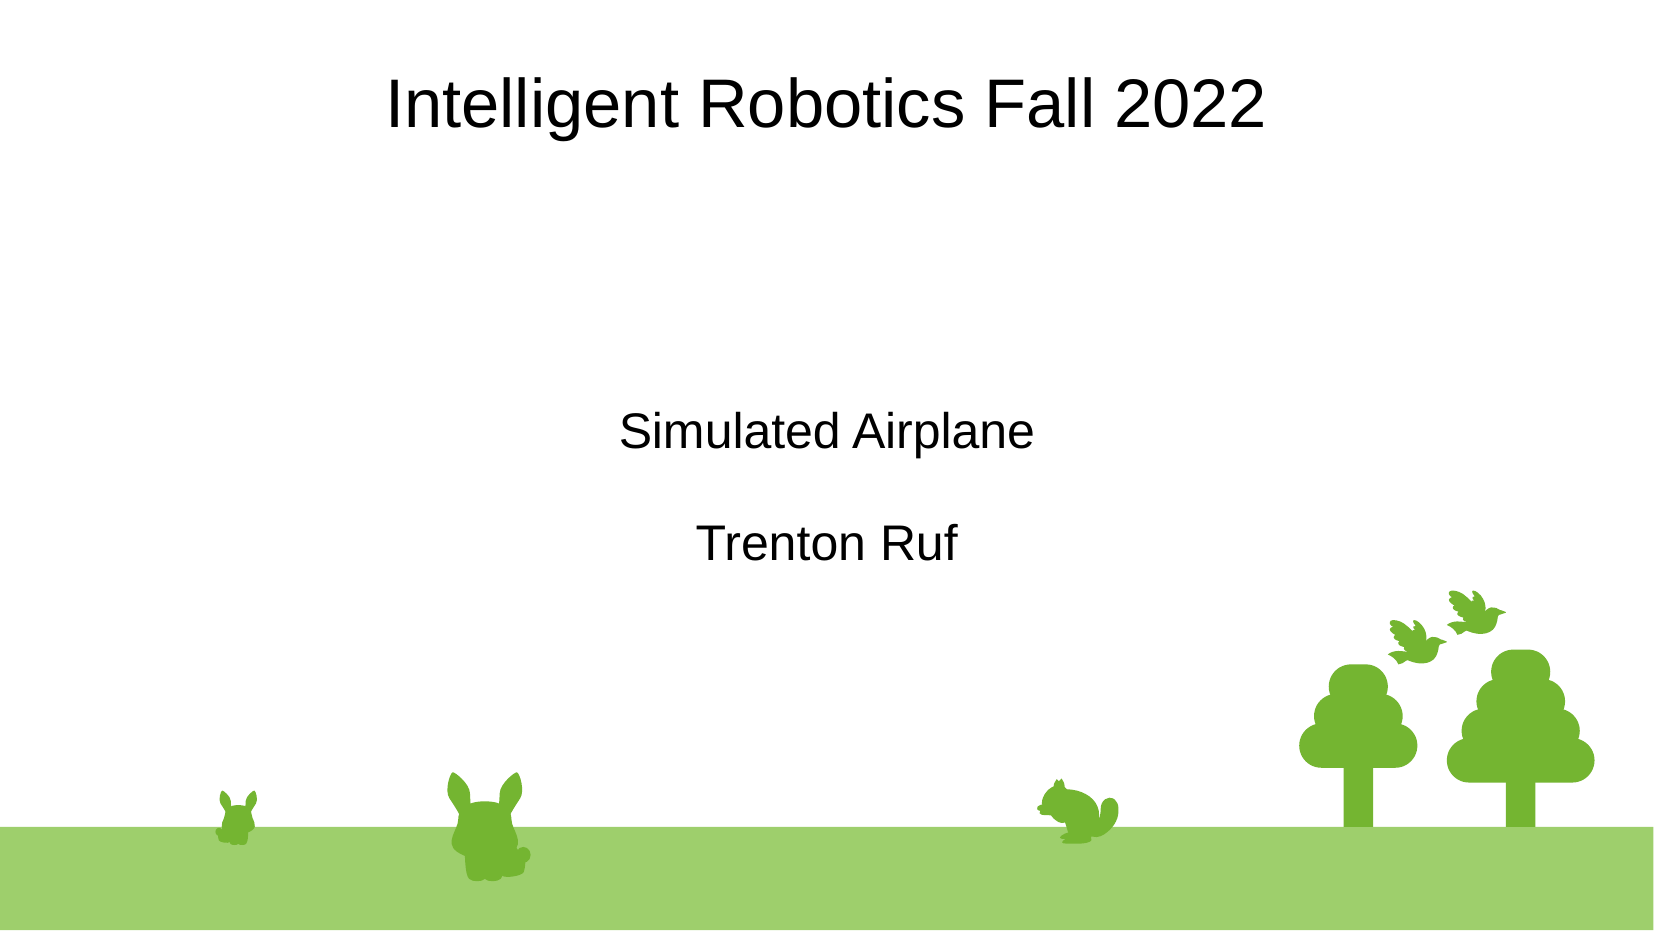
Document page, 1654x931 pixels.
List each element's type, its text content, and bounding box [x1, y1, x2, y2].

title Intelligent Robotics Fall 2022 [88, 29, 1565, 178]
subtitle Simulated Airplane Trenton Ruf [88, 206, 1565, 768]
